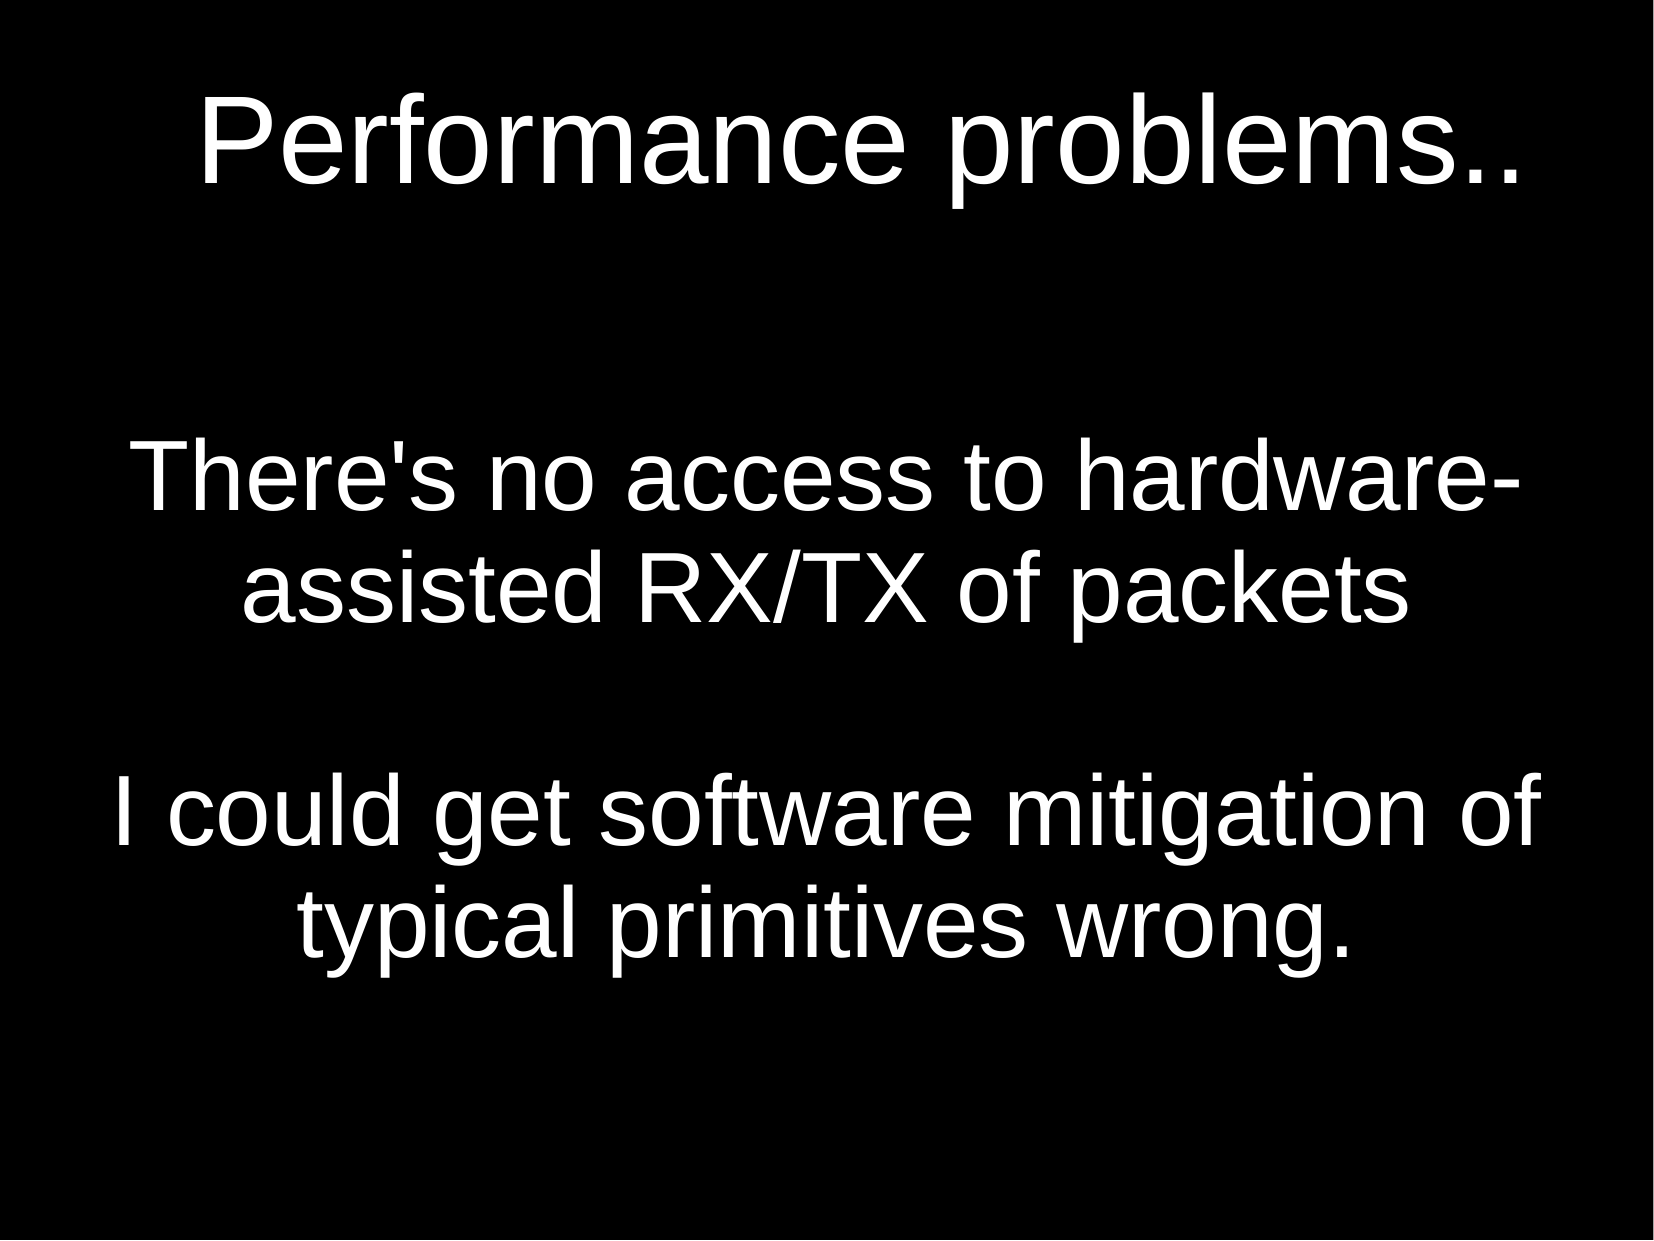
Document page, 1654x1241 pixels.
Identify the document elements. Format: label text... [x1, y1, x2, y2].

title Performance problems.. [118, 43, 1607, 237]
subtitle There's no access to hardware-assisted RX/TX of packets I could get software mitigation of typical primitives wrong. [82, 297, 1571, 1102]
